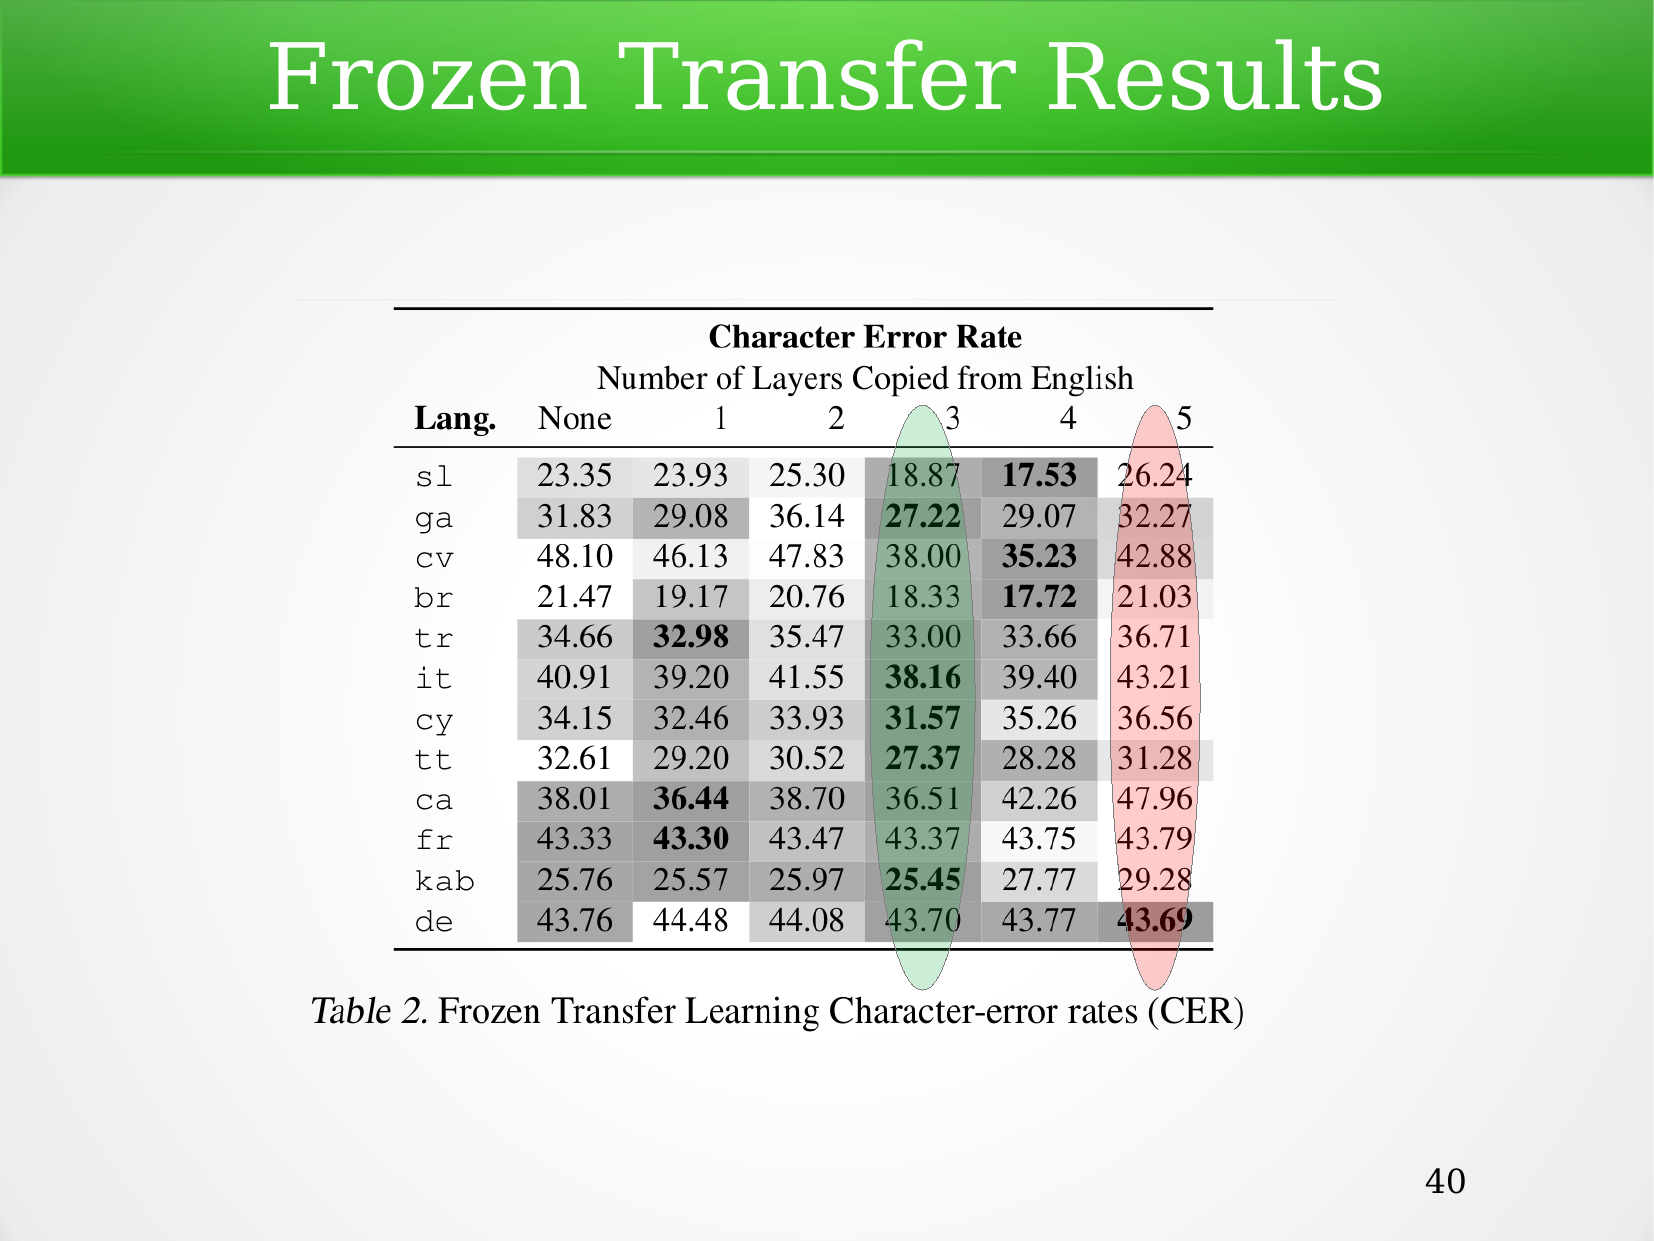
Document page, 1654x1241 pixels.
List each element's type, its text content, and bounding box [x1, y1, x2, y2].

title Frozen Transfer Results [82, 11, 1571, 154]
text_box [1110, 405, 1201, 991]
picture [0, 0, 1654, 1241]
text_box [870, 405, 976, 991]
